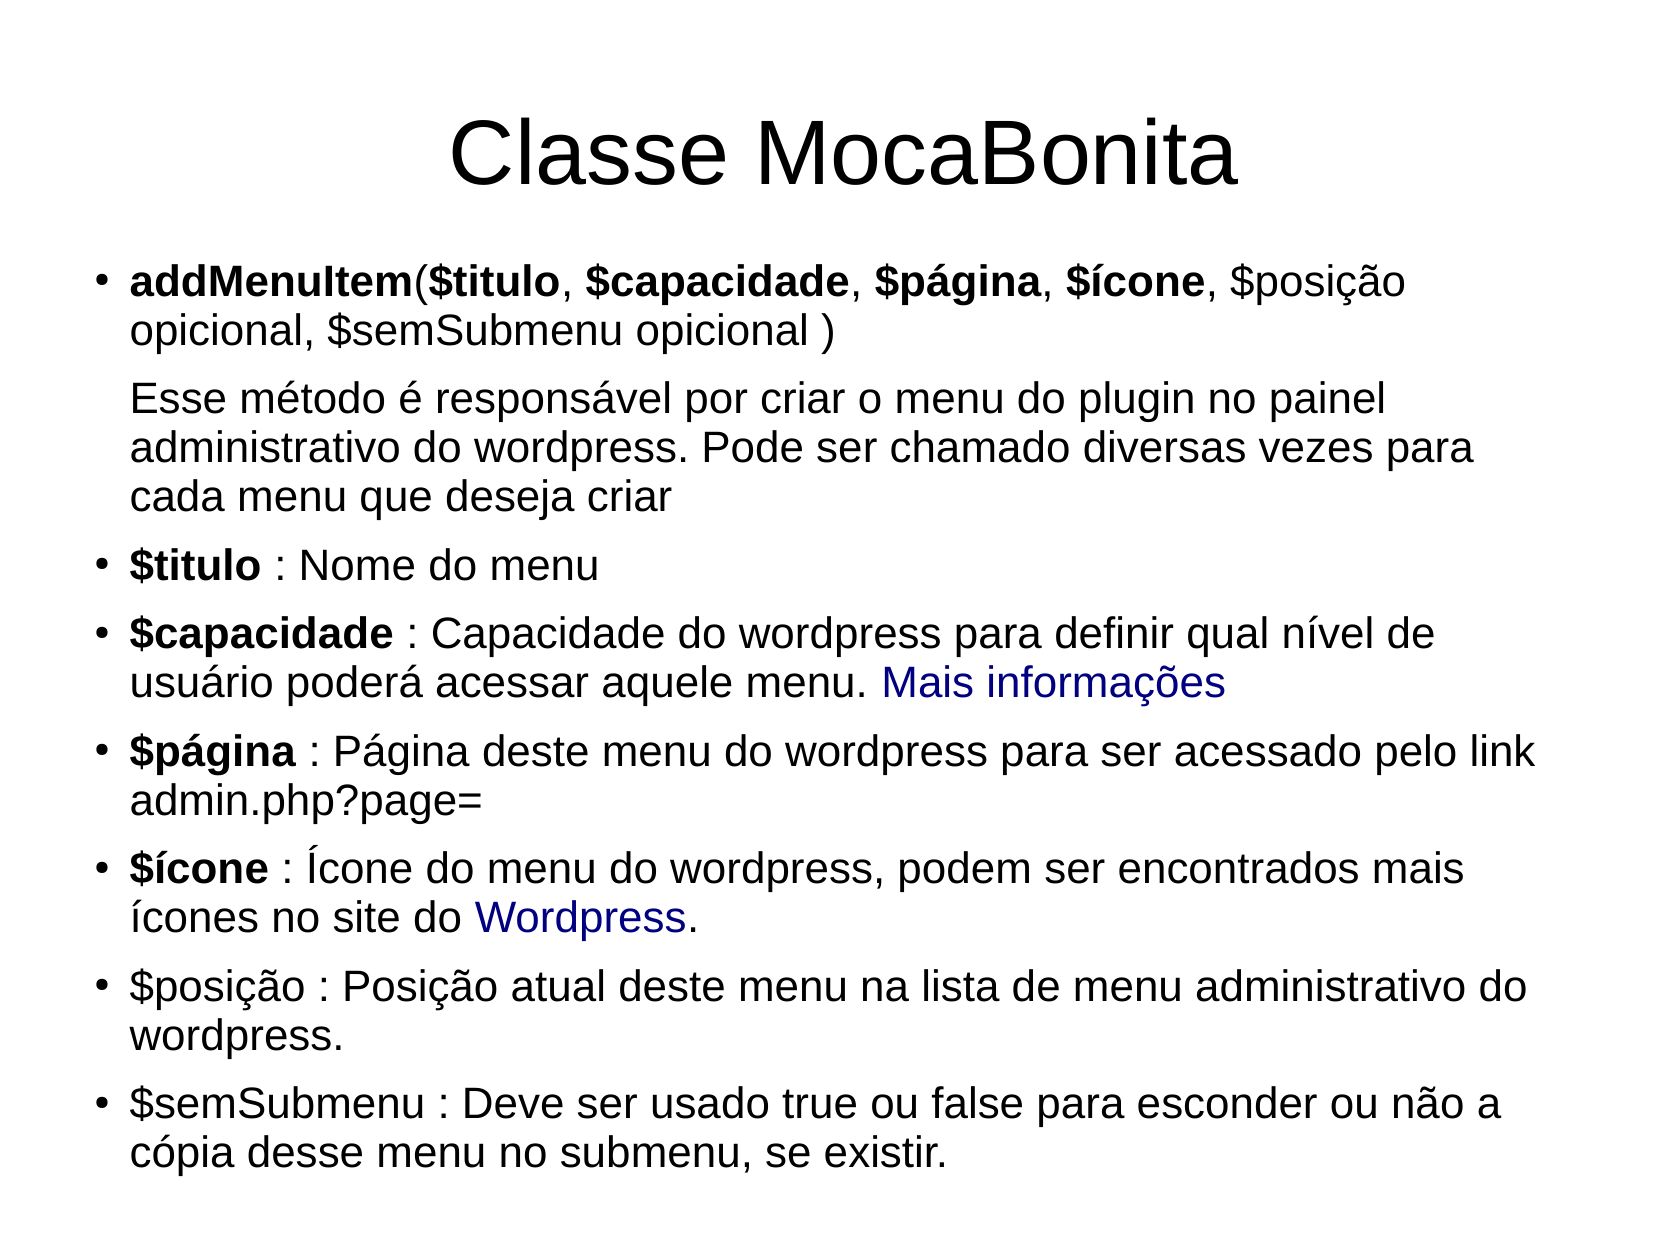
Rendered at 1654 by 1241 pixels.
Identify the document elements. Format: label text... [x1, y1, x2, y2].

list addMenuItem($titulo, $capacidade, $página, $ícone, $posição opicional, $semSubmenu opicional ) Esse método é responsável por criar o menu do plugin no painel administrativo do wordpress. Pode ser chamado diversas vezes para cada menu que deseja criar $titulo : Nome do menu $capacidade : Capacidade do wordpress para definir qual nível de usuário poderá acessar aquele menu. Mais informações $página : Página deste menu do wordpress para ser acessado pelo link admin.php?page= $ícone : Ícone do menu do wordpress, podem ser encontrados mais ícones no site do Wordpress. $posição : Posição atual deste menu na lista de menu administrativo do wordpress. $semSubmenu : Deve ser usado true ou false para esconder ou não a cópia desse menu no submenu, se existir. [82, 256, 1583, 1193]
title Classe MocaBonita [82, 49, 1571, 256]
